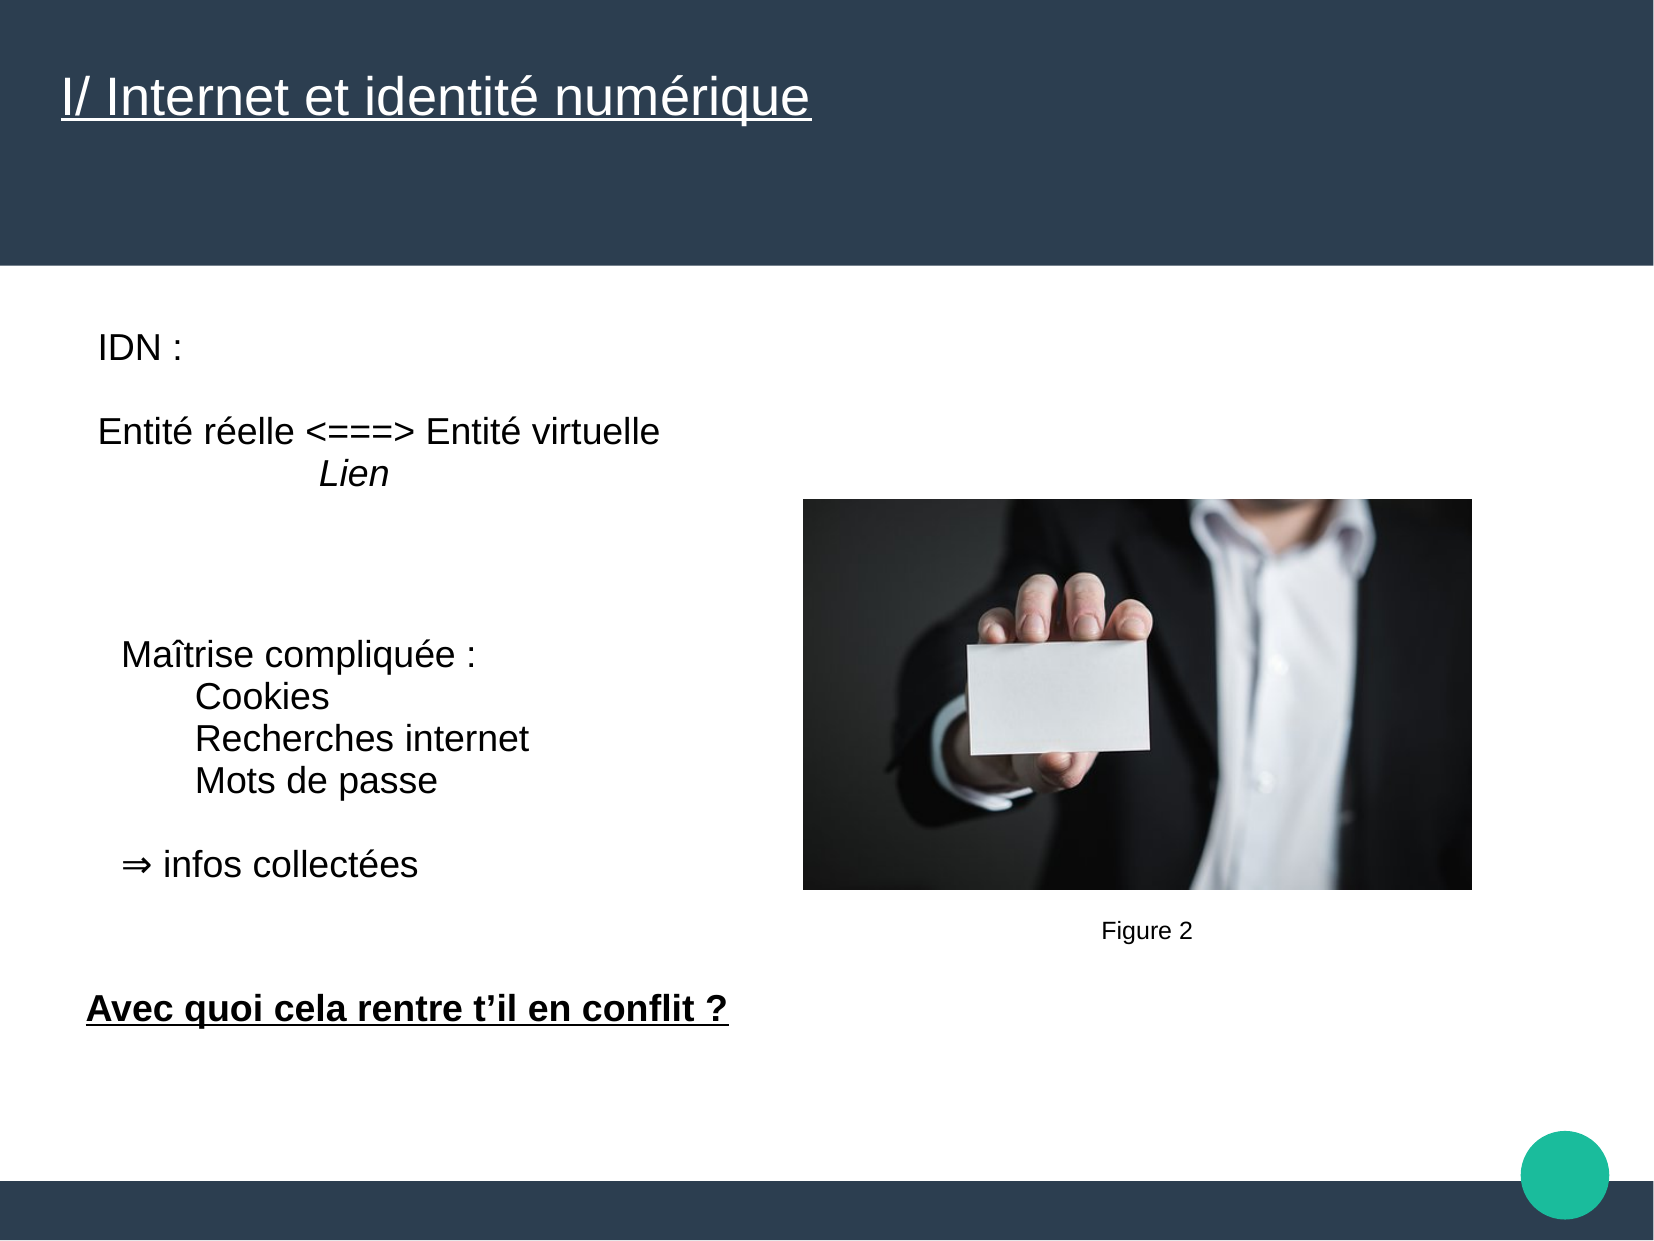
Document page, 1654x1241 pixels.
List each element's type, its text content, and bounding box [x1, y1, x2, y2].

picture [803, 499, 1472, 890]
text_box I/ Internet et identité numérique [46, 59, 827, 135]
text_box Maîtrise compliquée : Cookies Recherches internet Mots de passe ⇒ infos collectées [106, 625, 803, 890]
text_box Figure 2 [1086, 909, 1209, 953]
text_box IDN : Entité réelle <===> Entité virtuelle Lien [82, 318, 957, 500]
text_box Avec quoi cela rentre t’il en conflit ? [70, 980, 827, 1079]
